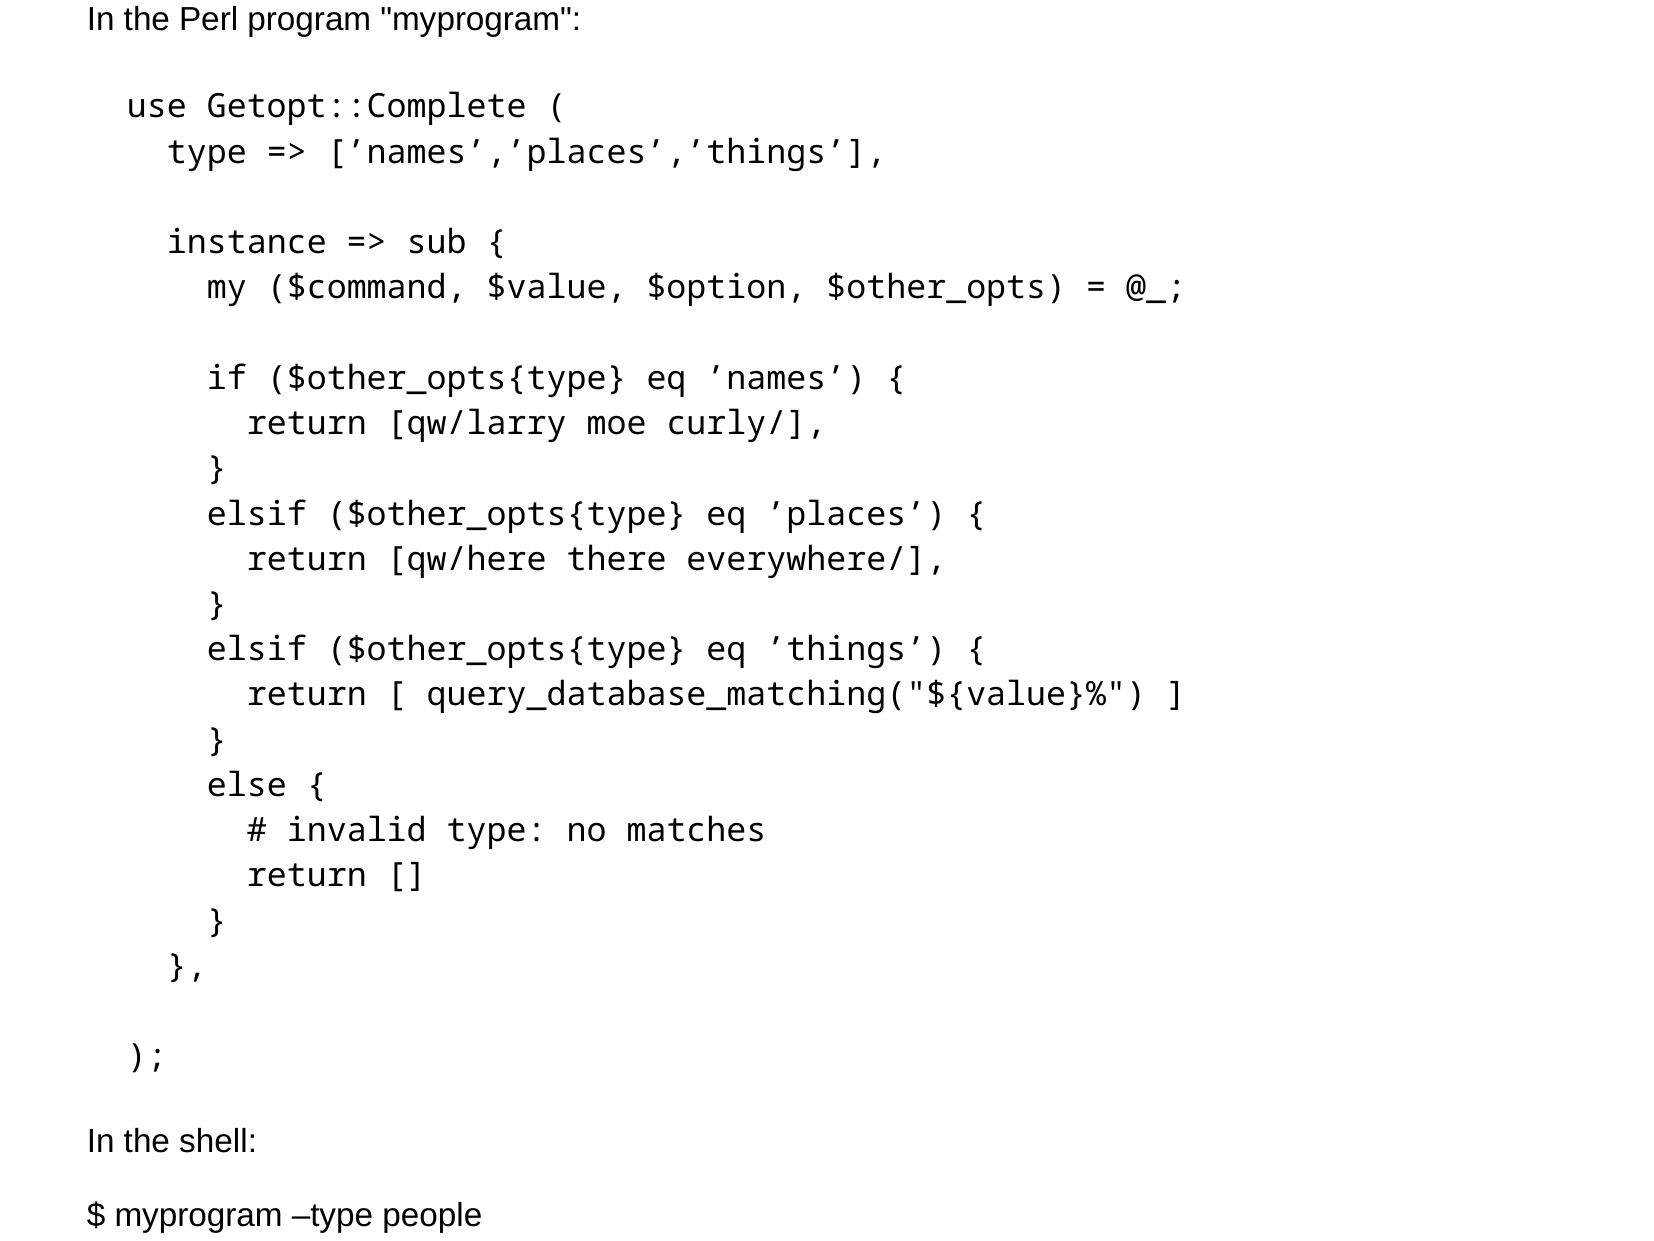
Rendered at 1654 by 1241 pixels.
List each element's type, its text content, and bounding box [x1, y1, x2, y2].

subtitle In the Perl program "myprogram": use Getopt::Complete ( type => [’names’,’places’,’things’], instance => sub { my ($command, $value, $option, $other_opts) = @_; if ($other_opts{type} eq ’names’) { return [qw/larry moe curly/], } elsif ($other_opts{type} eq ’places’) { return [qw/here there everywhere/], } elsif ($other_opts{type} eq ’things’) { return [ query_database_matching("${value}%") ] } else { # invalid type: no matches return [] } }, ); In the shell: $ myprogram –type people [86, 0, 1576, 1241]
